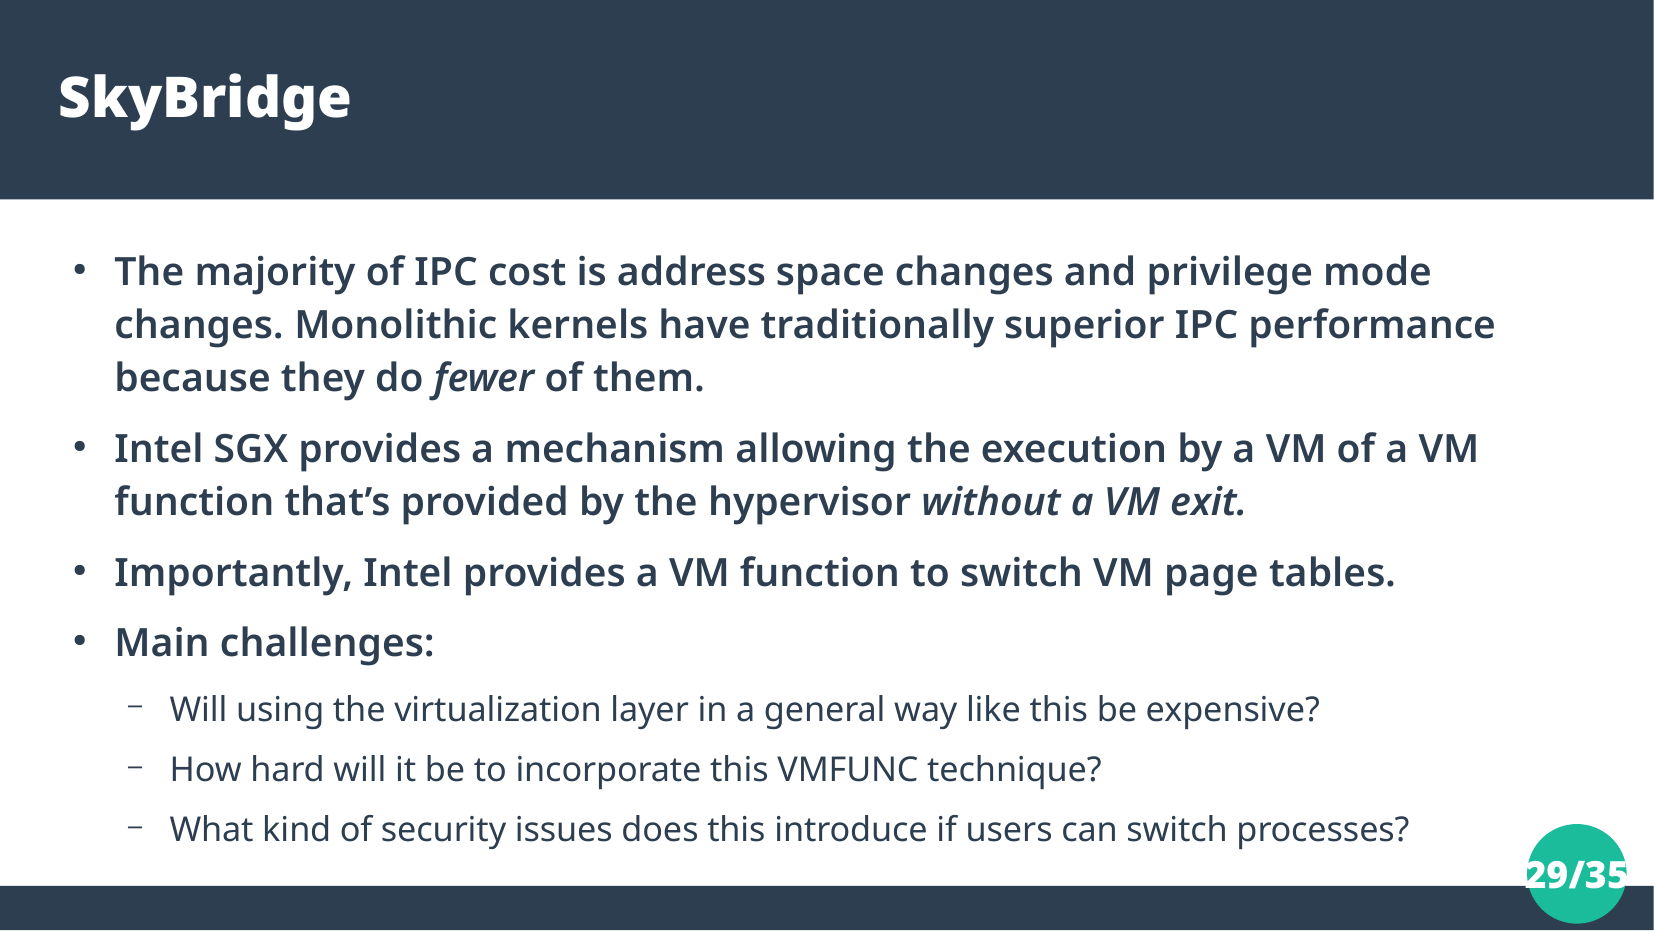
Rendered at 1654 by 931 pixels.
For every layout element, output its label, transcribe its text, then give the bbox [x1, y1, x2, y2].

title SkyBridge [59, 37, 1595, 155]
list The majority of IPC cost is address space changes and privilege mode changes. Monolithic kernels have traditionally superior IPC performance because they do fewer of them. Intel SGX provides a mechanism allowing the execution by a VM of a VM function that’s provided by the hypervisor without a VM exit. Importantly, Intel provides a VM function to switch VM page tables. Main challenges: Will using the virtualization layer in a general way like this be expensive? How hard will it be to incorporate this VMFUNC technique? What kind of security issues does this introduce if users can switch processes? [59, 243, 1595, 864]
